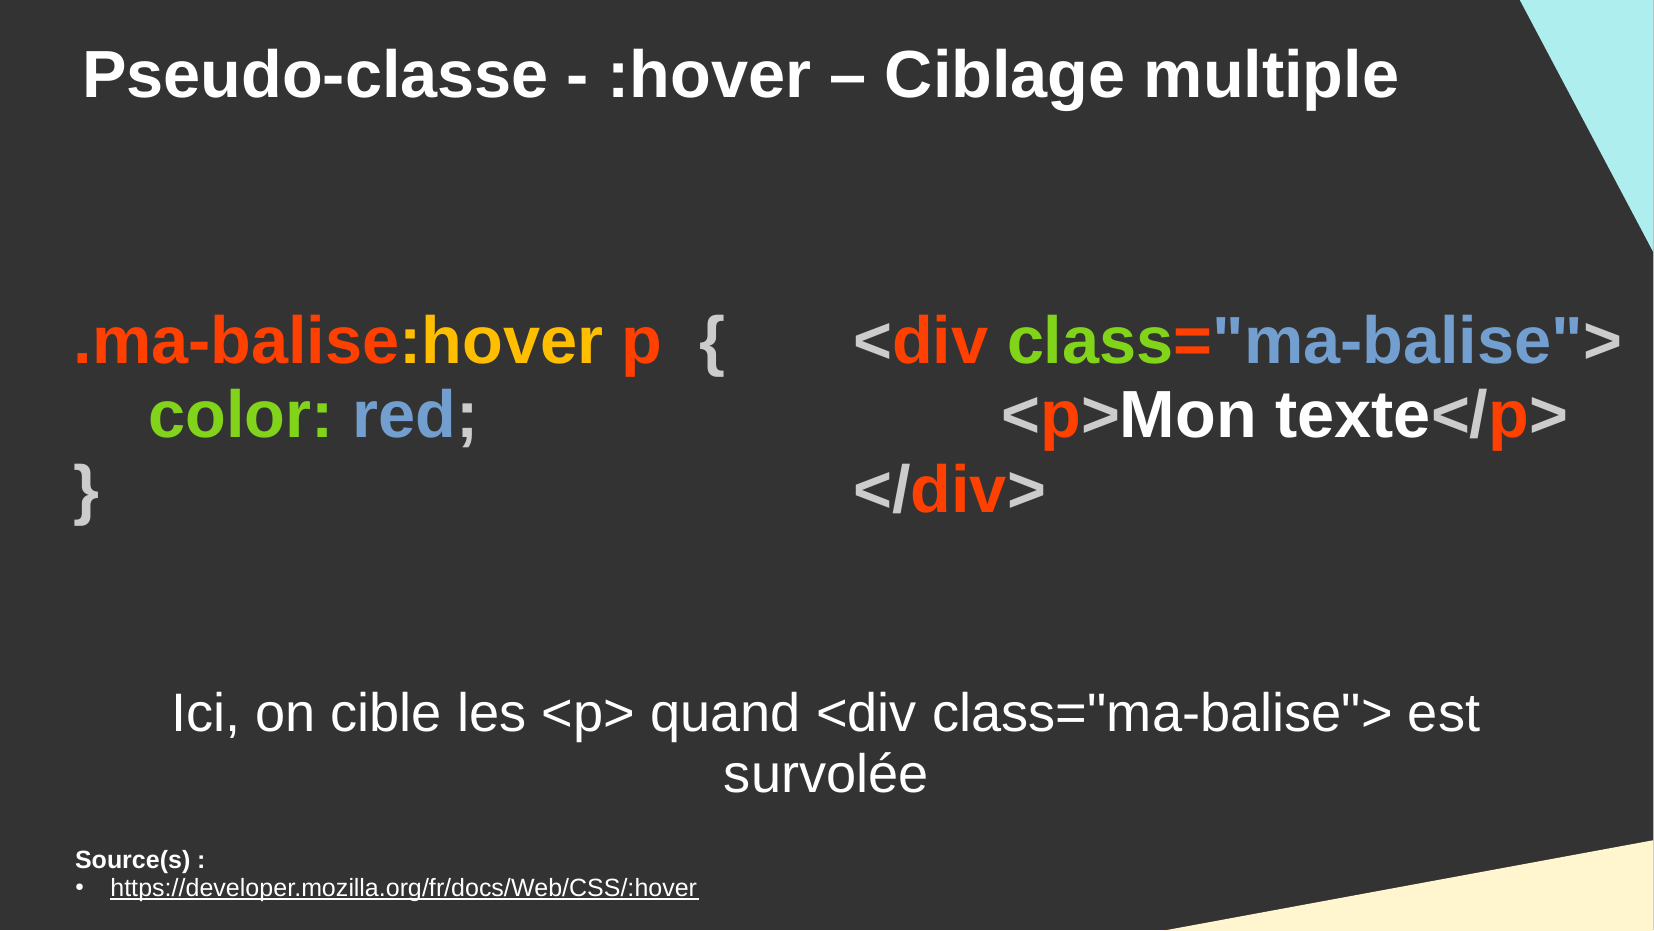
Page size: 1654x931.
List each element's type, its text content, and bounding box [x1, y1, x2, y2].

text_box [1519, 0, 1654, 254]
text_box .ma-balise:hover p { color: red; } [59, 295, 756, 535]
text_box Source(s) : https://developer.mozilla.org/fr/docs/Web/CSS/:hover [60, 838, 1546, 931]
text_box <div class="ma-balise"> <p>Mon texte</p> </div> [838, 295, 1654, 535]
text_box [1546, 840, 1654, 931]
title Pseudo-classe - :hover – Ciblage multiple [82, 37, 1571, 114]
title Ici, on cible les <p> quand <div class="ma-balise"> est survolée [94, 682, 1560, 804]
